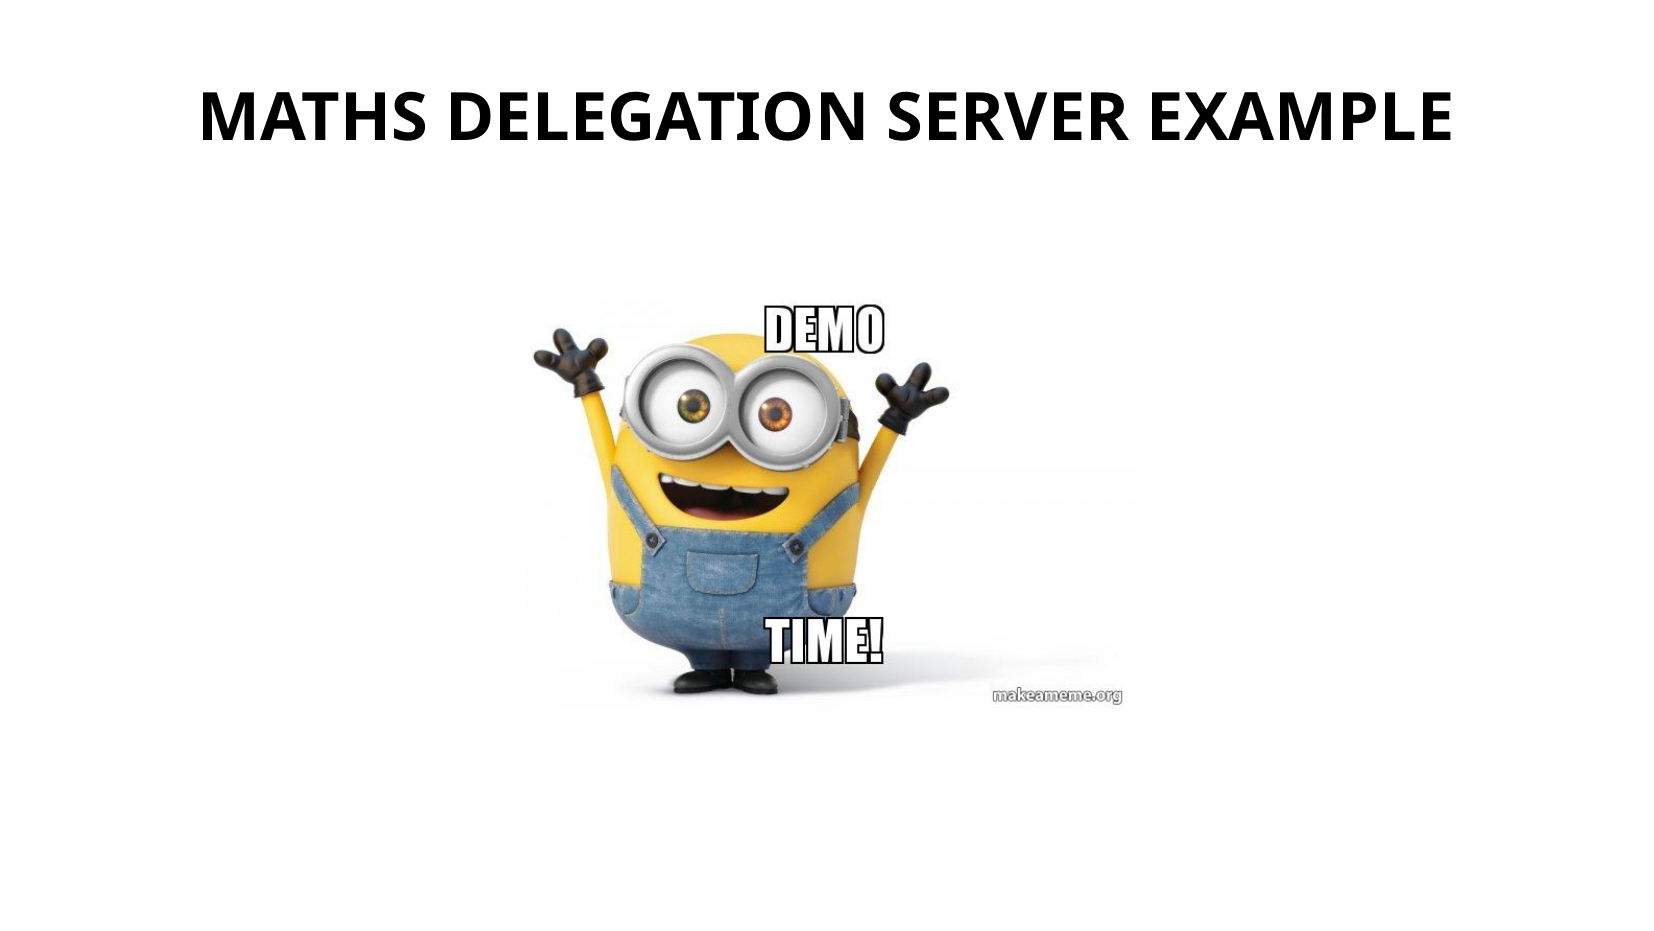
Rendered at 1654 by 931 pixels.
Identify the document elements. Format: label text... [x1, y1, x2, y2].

picture [514, 291, 1140, 710]
title MATHS DELEGATION SERVER EXAMPLE [82, 33, 1571, 196]
